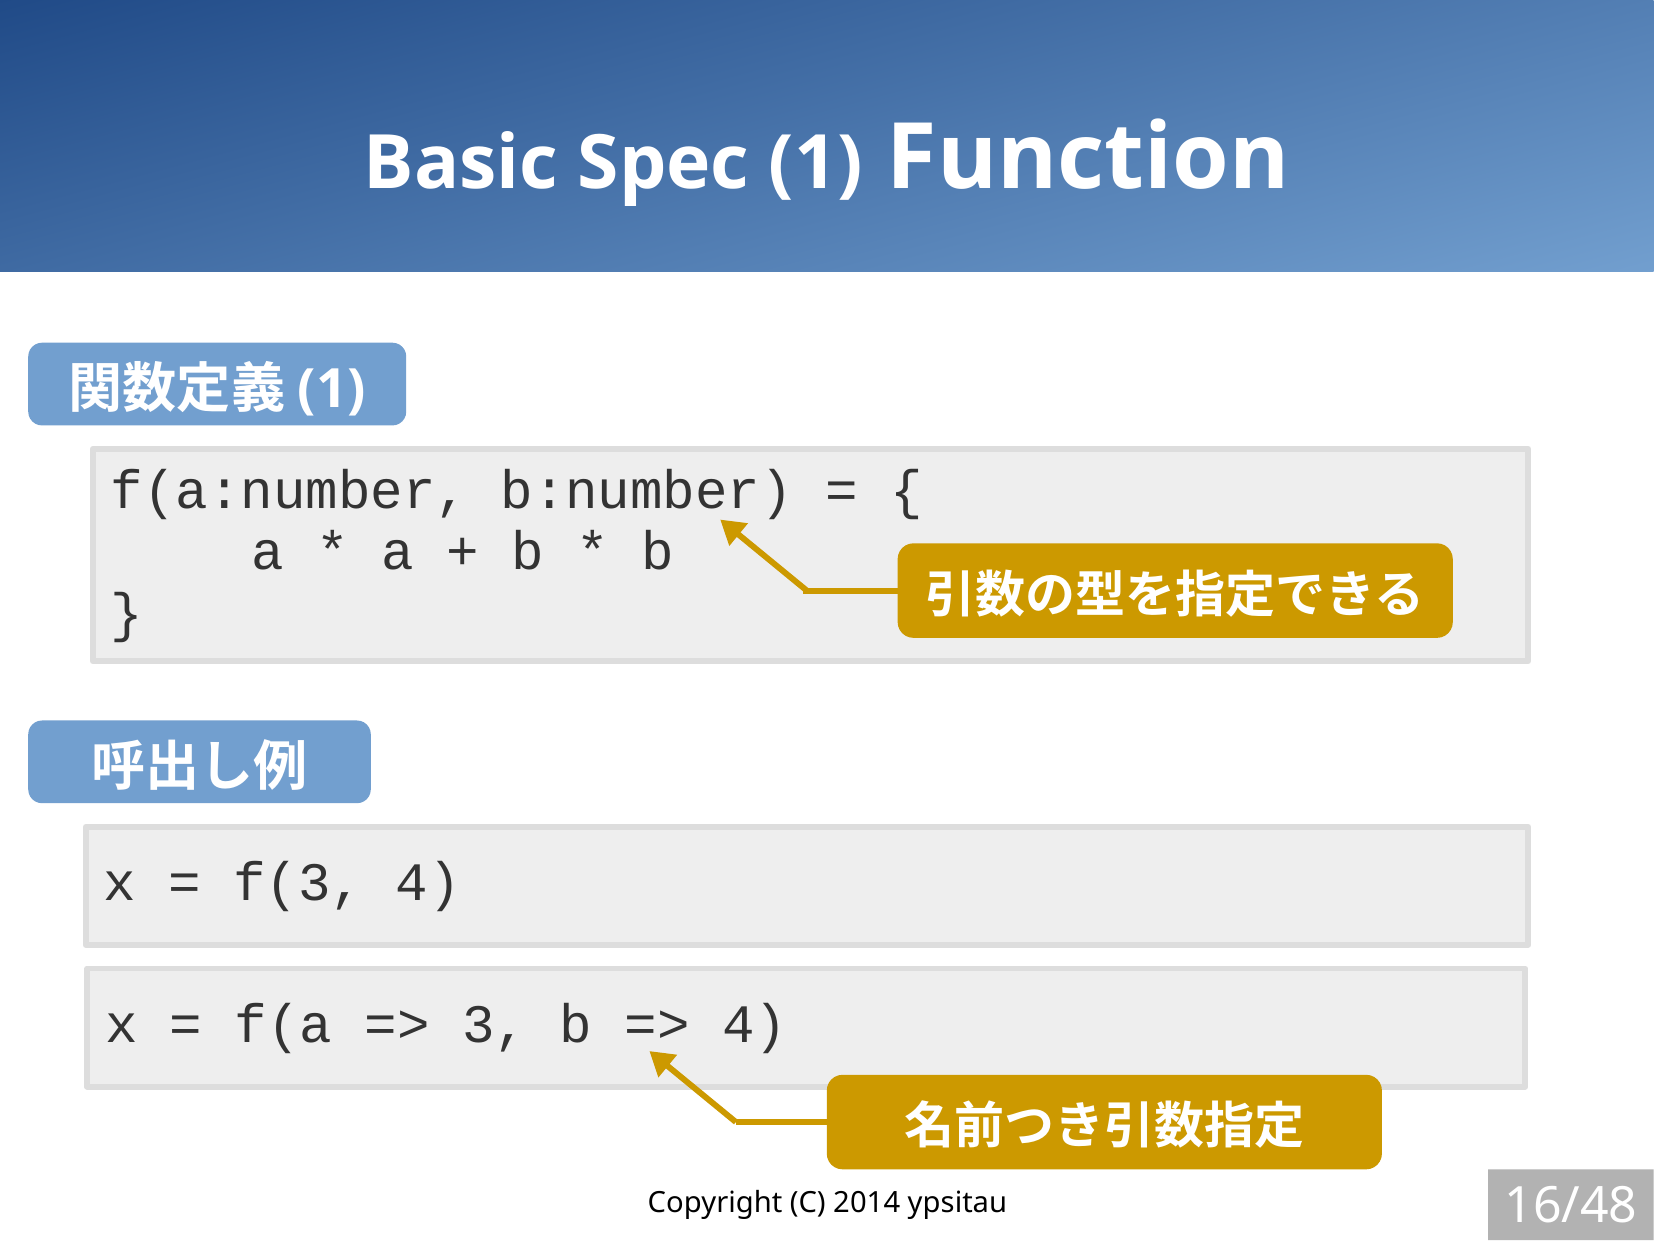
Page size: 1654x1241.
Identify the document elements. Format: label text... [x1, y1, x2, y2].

title Basic Spec (1) Function [82, 49, 1571, 257]
text_box x = f(a => 3, b => 4) [87, 968, 1526, 1087]
text_box 名前つき引数指定 [826, 1074, 1382, 1170]
text_box x = f(3, 4) [85, 826, 1529, 945]
text_box 関数定義 (1) [28, 342, 407, 426]
text_box 呼出し例 [28, 720, 371, 804]
text_box f(a:number, b:number) = { a * a + b * b } [92, 448, 1529, 662]
text_box 引数の型を指定できる [897, 543, 1453, 638]
